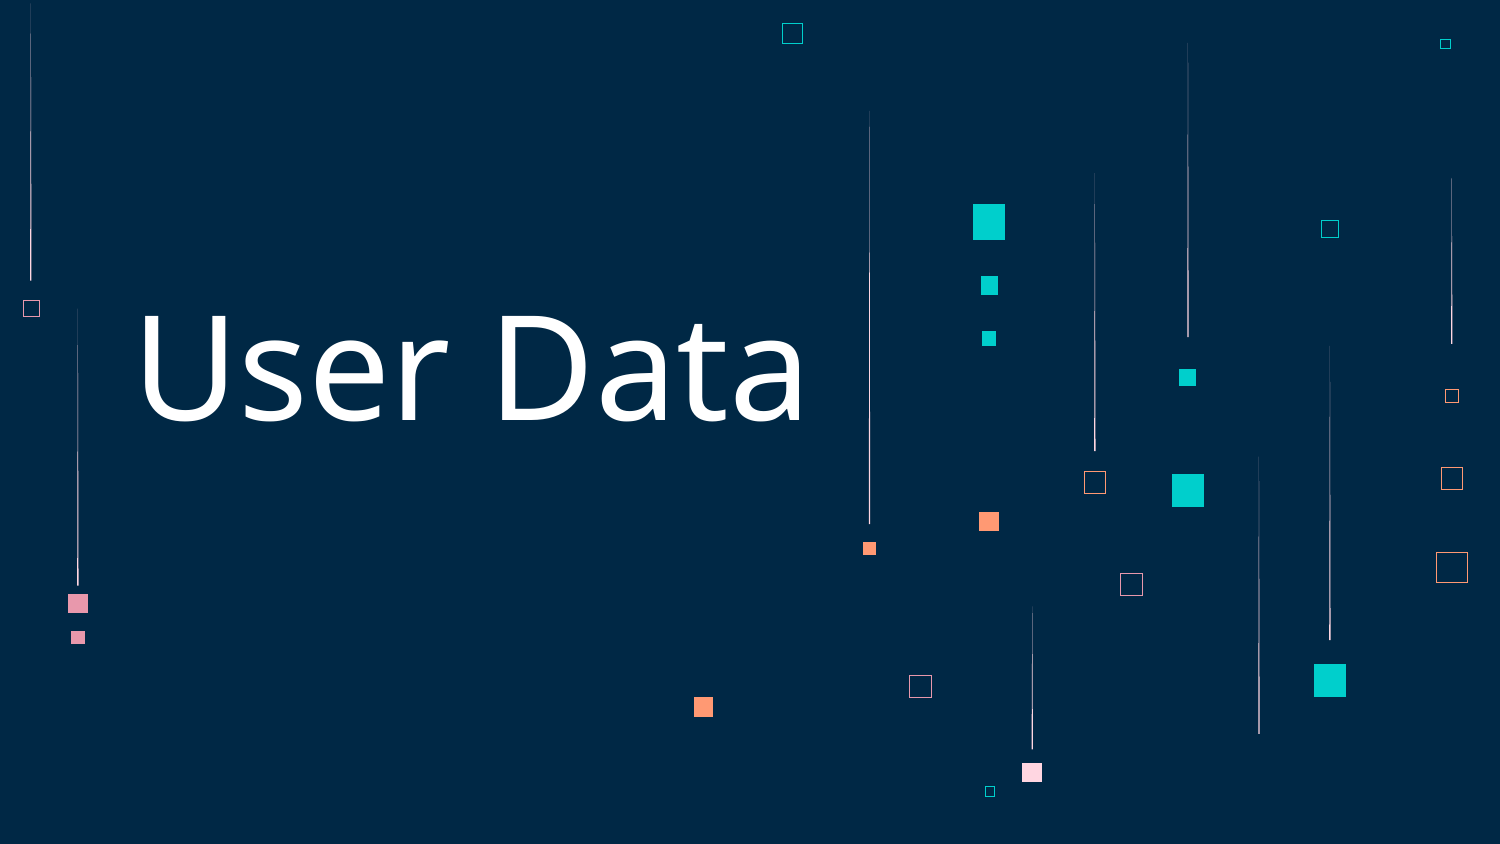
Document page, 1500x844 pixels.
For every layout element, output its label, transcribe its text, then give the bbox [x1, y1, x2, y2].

text_box [981, 276, 998, 295]
title User Data [116, 187, 842, 465]
text_box [1179, 369, 1196, 386]
text_box [979, 512, 999, 531]
text_box [1022, 763, 1042, 782]
text_box [973, 204, 1005, 240]
text_box [982, 331, 996, 346]
text_box [694, 697, 713, 717]
text_box [1172, 474, 1204, 507]
text_box [1314, 664, 1346, 697]
text_box [863, 542, 876, 555]
